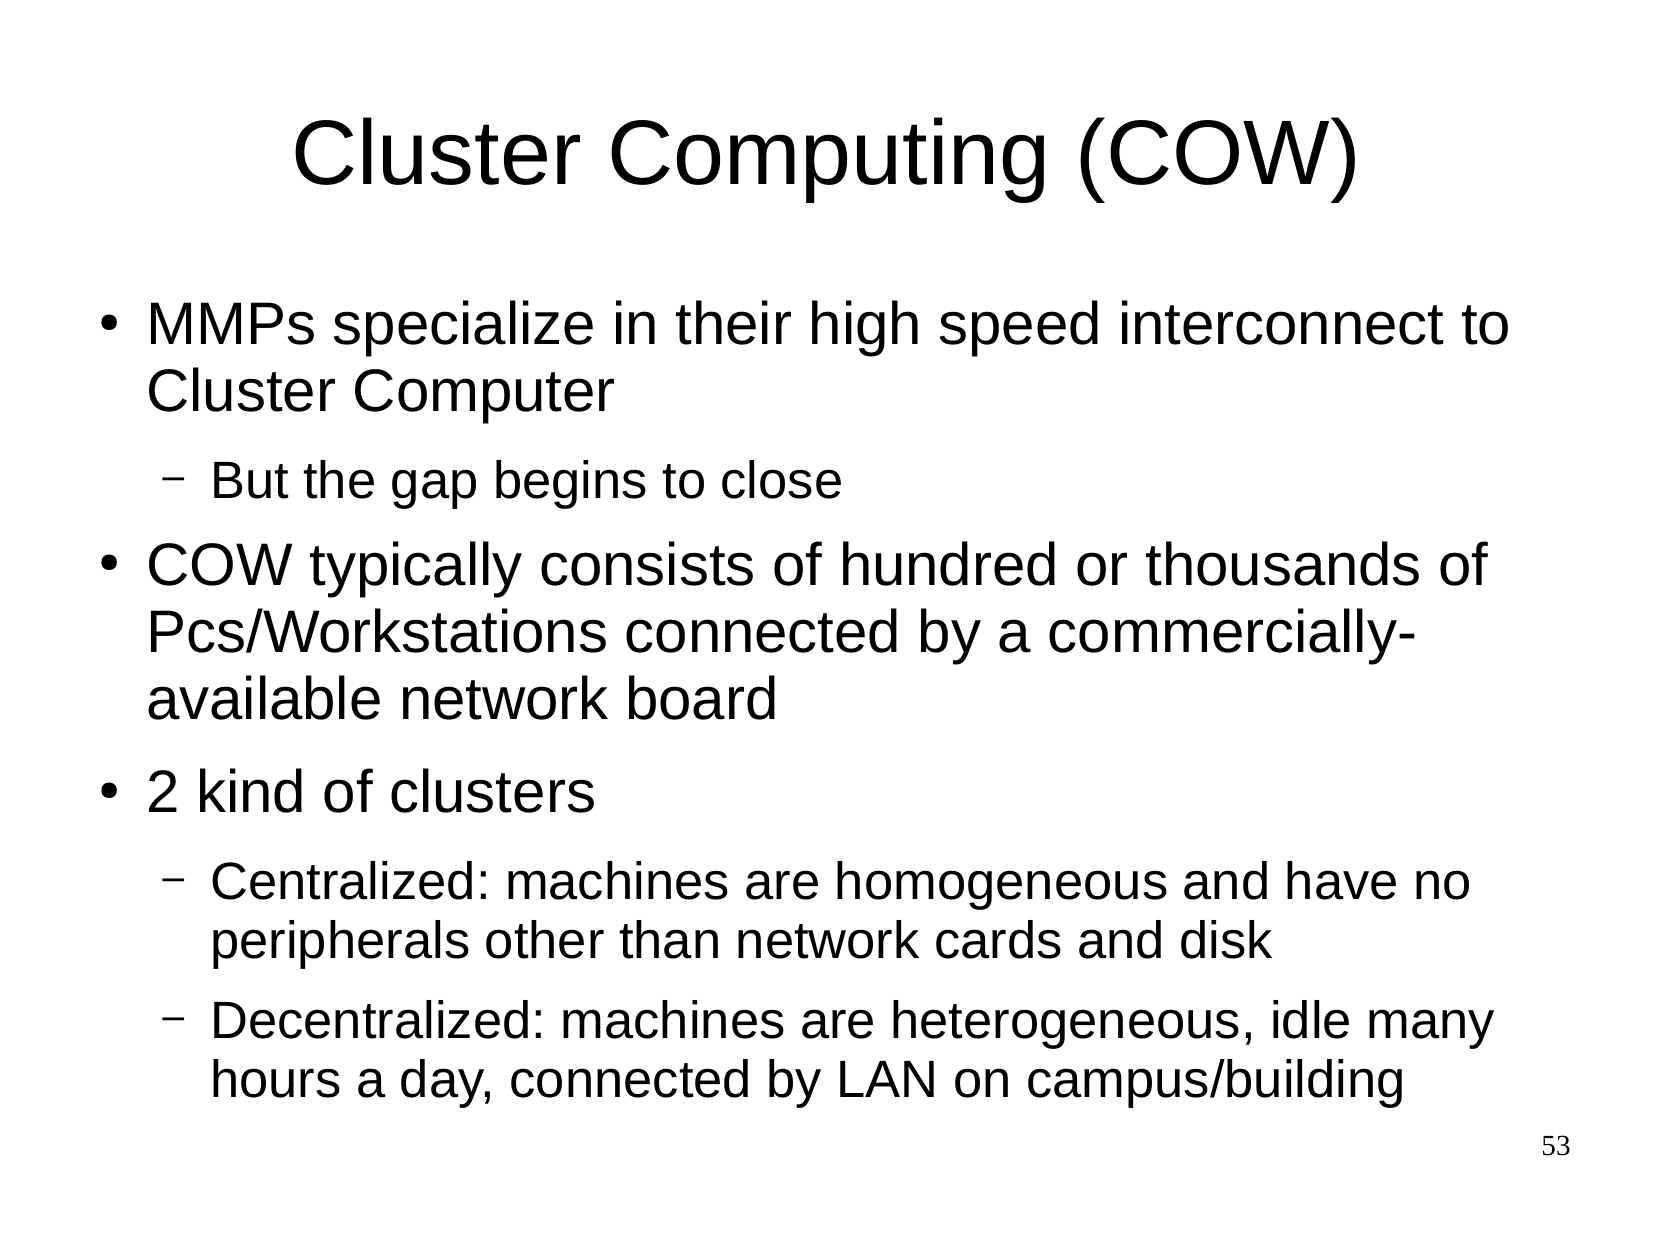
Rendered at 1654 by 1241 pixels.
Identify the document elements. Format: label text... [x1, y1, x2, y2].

title Cluster Computing (COW) [82, 49, 1571, 257]
list MMPs specialize in their high speed interconnect to Cluster Computer But the gap begins to close COW typically consists of hundred or thousands of Pcs/Workstations connected by a commercially-available network board 2 kind of clusters Centralized: machines are homogeneous and have no peripherals other than network cards and disk Decentralized: machines are heterogeneous, idle many hours a day, connected by LAN on campus/building [82, 290, 1538, 1126]
